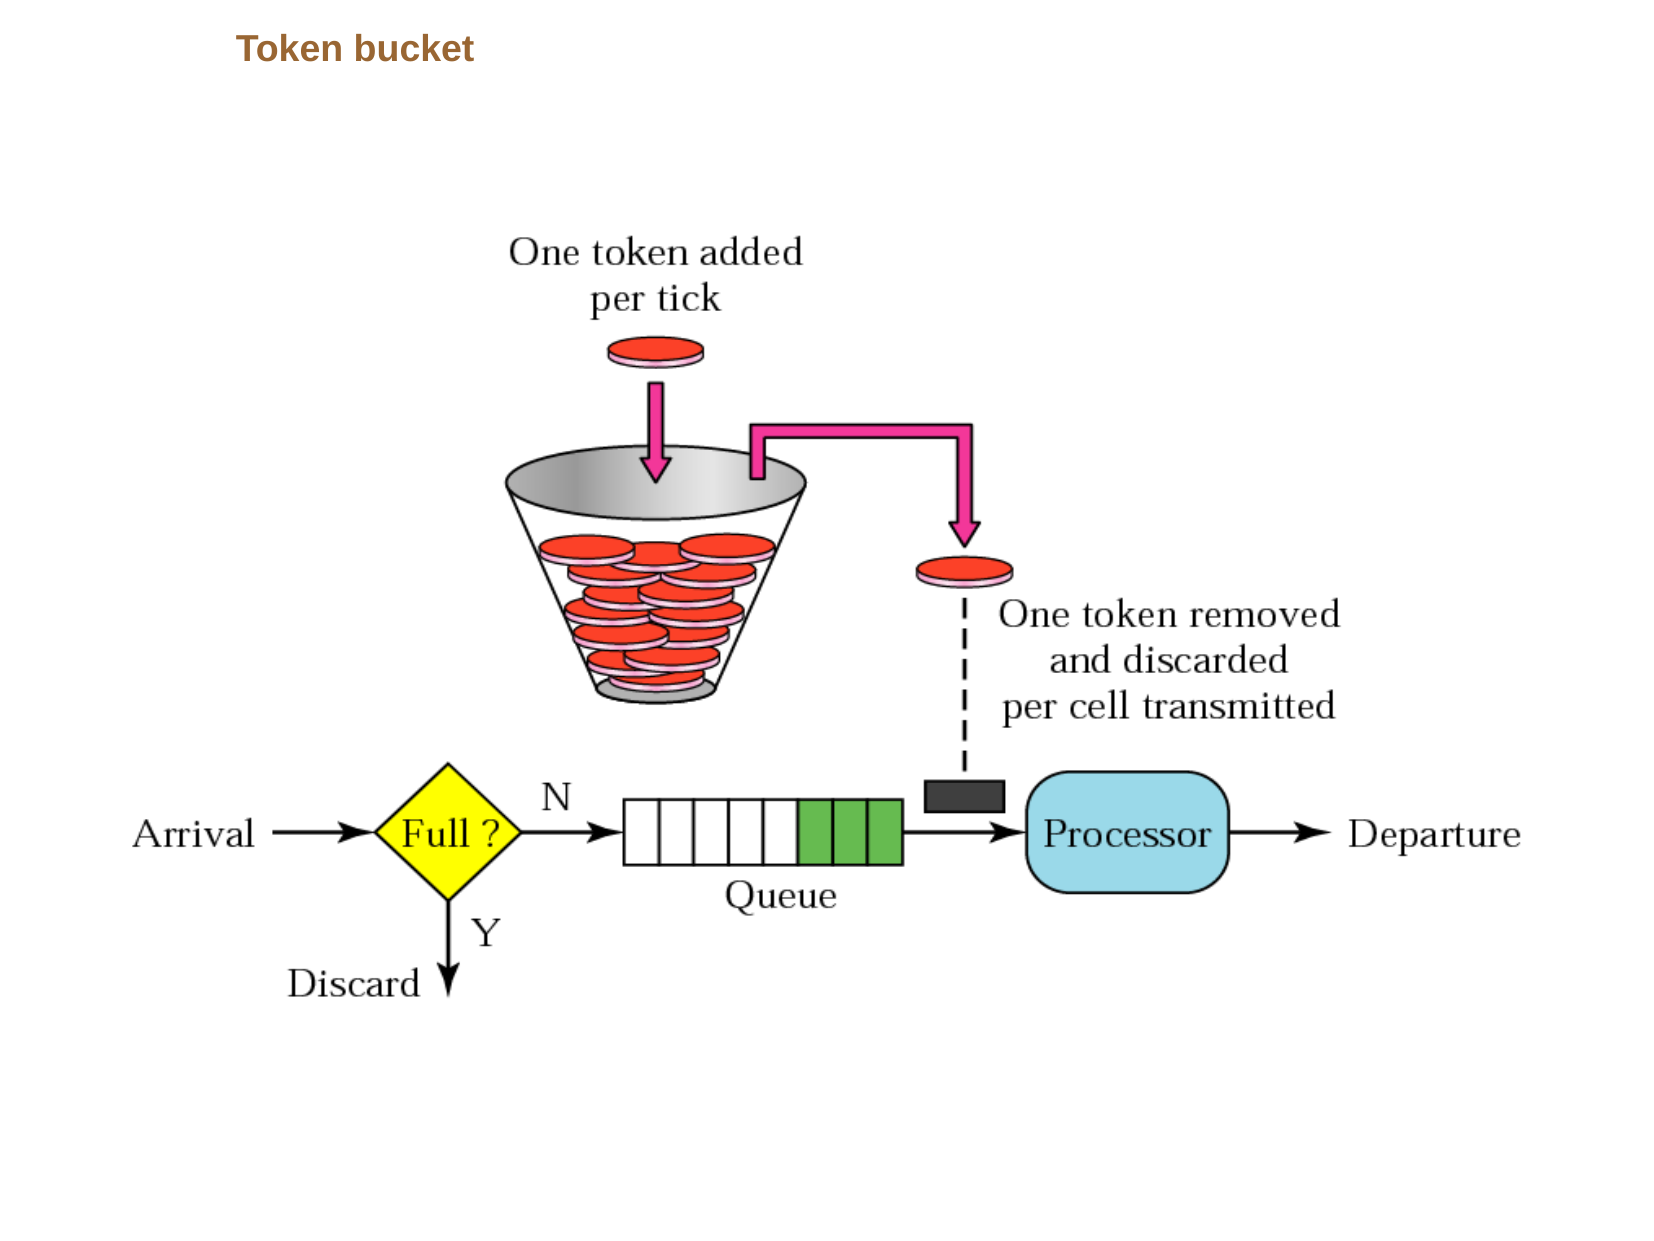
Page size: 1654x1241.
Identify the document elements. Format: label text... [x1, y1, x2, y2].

text_box Token bucket [179, 16, 1213, 77]
picture [131, 230, 1522, 1009]
